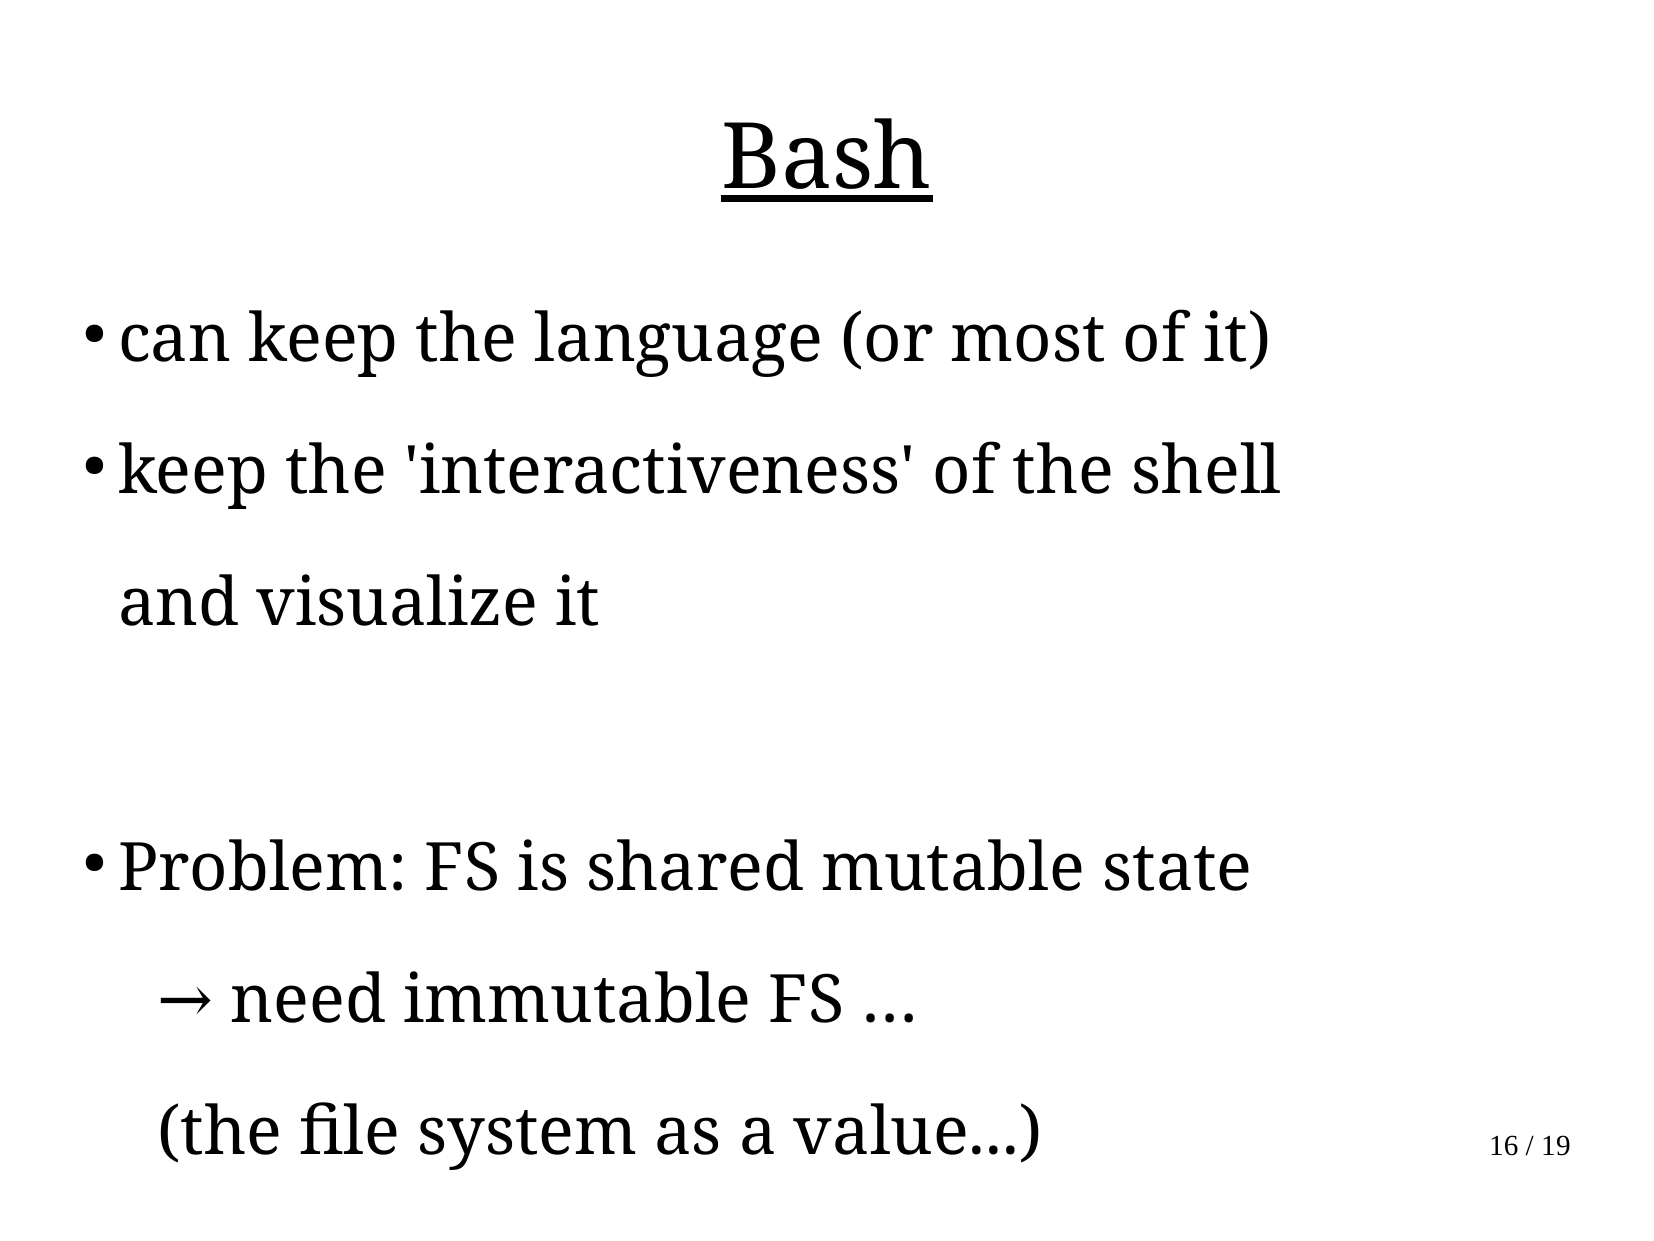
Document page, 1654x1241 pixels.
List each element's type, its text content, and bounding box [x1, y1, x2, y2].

title Bash [82, 49, 1571, 257]
subtitle can keep the language (or most of it) keep the 'interactiveness' of the shell and visualize it Problem: FS is shared mutable state → need immutable FS … (the file system as a value...) [82, 290, 1571, 1216]
